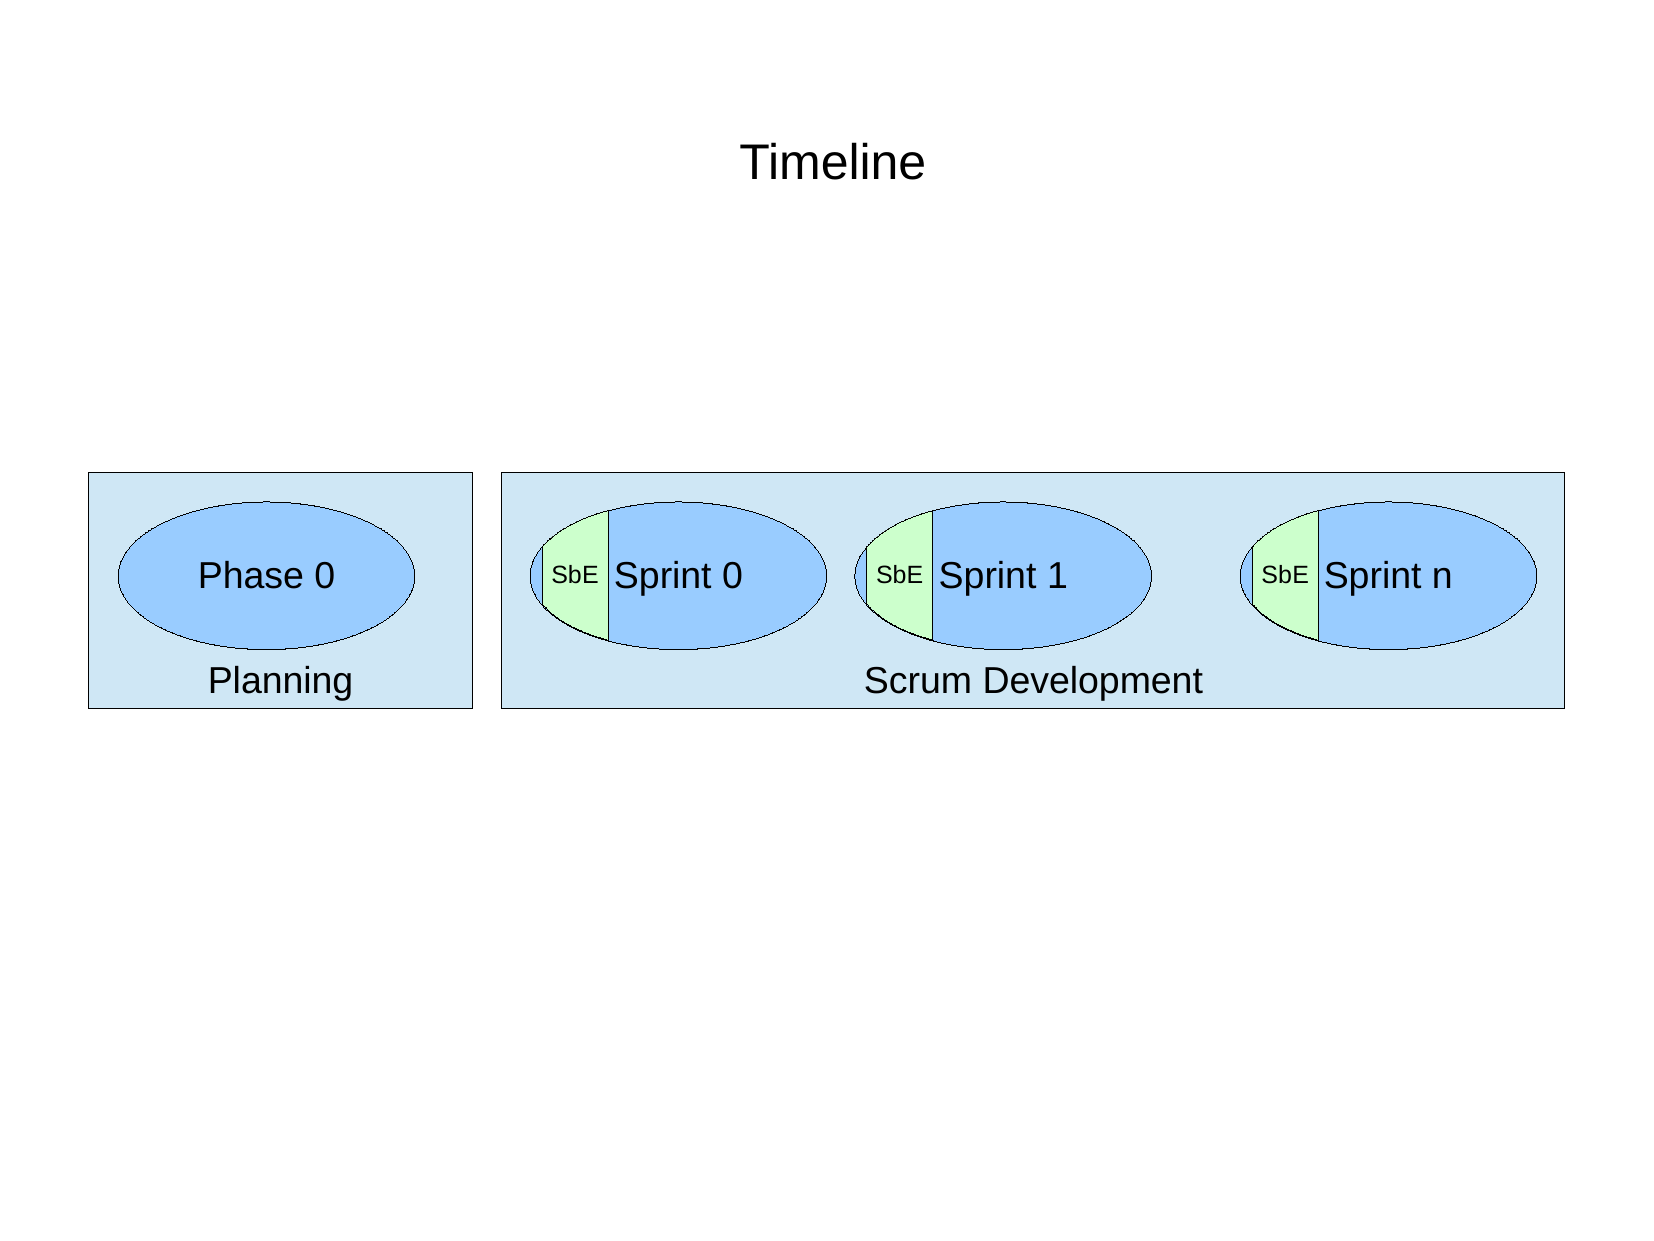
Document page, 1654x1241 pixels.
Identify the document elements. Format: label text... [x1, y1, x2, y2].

text_box Scrum Development [501, 472, 1565, 709]
text_box Sprint 1 [854, 547, 888, 623]
text_box Sprint 0 [608, 501, 827, 650]
title Timeline [88, 58, 1577, 266]
text_box SbE [542, 510, 609, 641]
text_box Sprint 1 [933, 501, 1152, 650]
text_box SbE [1252, 510, 1319, 641]
text_box SbE [866, 510, 933, 641]
text_box Phase 0 [118, 501, 415, 650]
text_box Sprint 0 [530, 546, 560, 621]
text_box Sprint n [1318, 501, 1537, 650]
text_box Planning [88, 472, 473, 709]
text_box Sprint n [1240, 545, 1275, 624]
